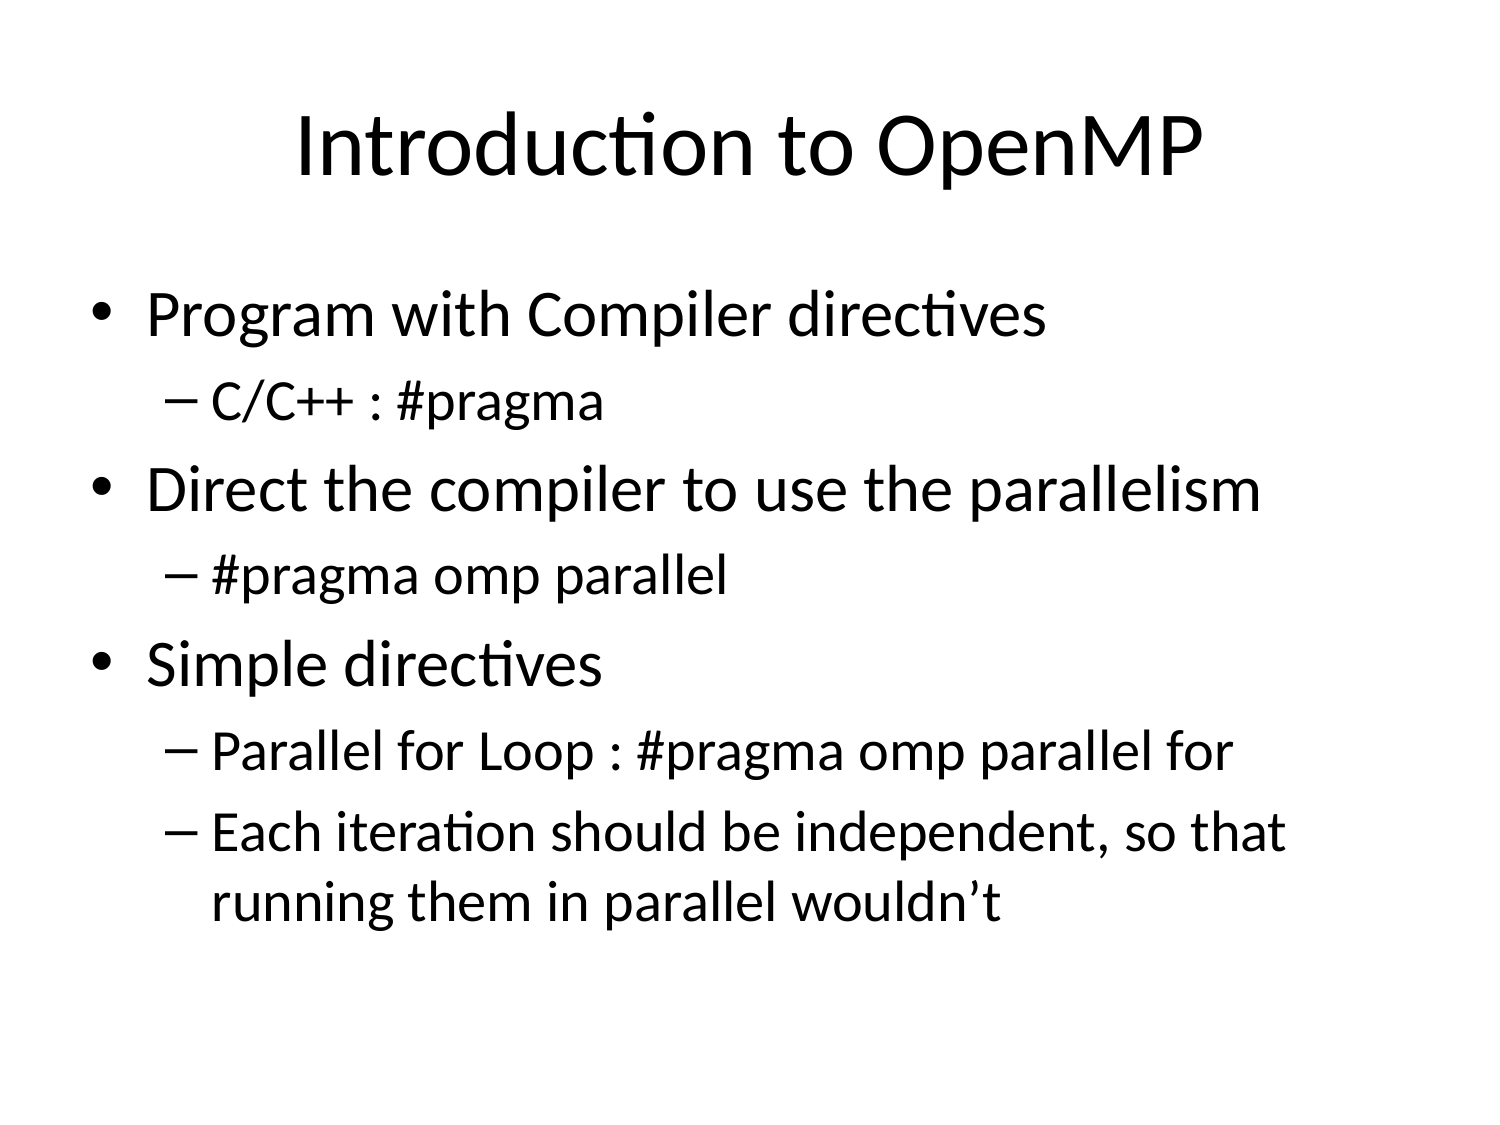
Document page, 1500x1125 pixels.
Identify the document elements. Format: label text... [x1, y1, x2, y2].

title Introduction to OpenMP [75, 45, 1425, 233]
list Program with Compiler directives C/C++ : #pragma Direct the compiler to use the parallelism #pragma omp parallel Simple directives Parallel for Loop : #pragma omp parallel for Each iteration should be independent, so that running them in parallel wouldn’t [75, 262, 1425, 1005]
